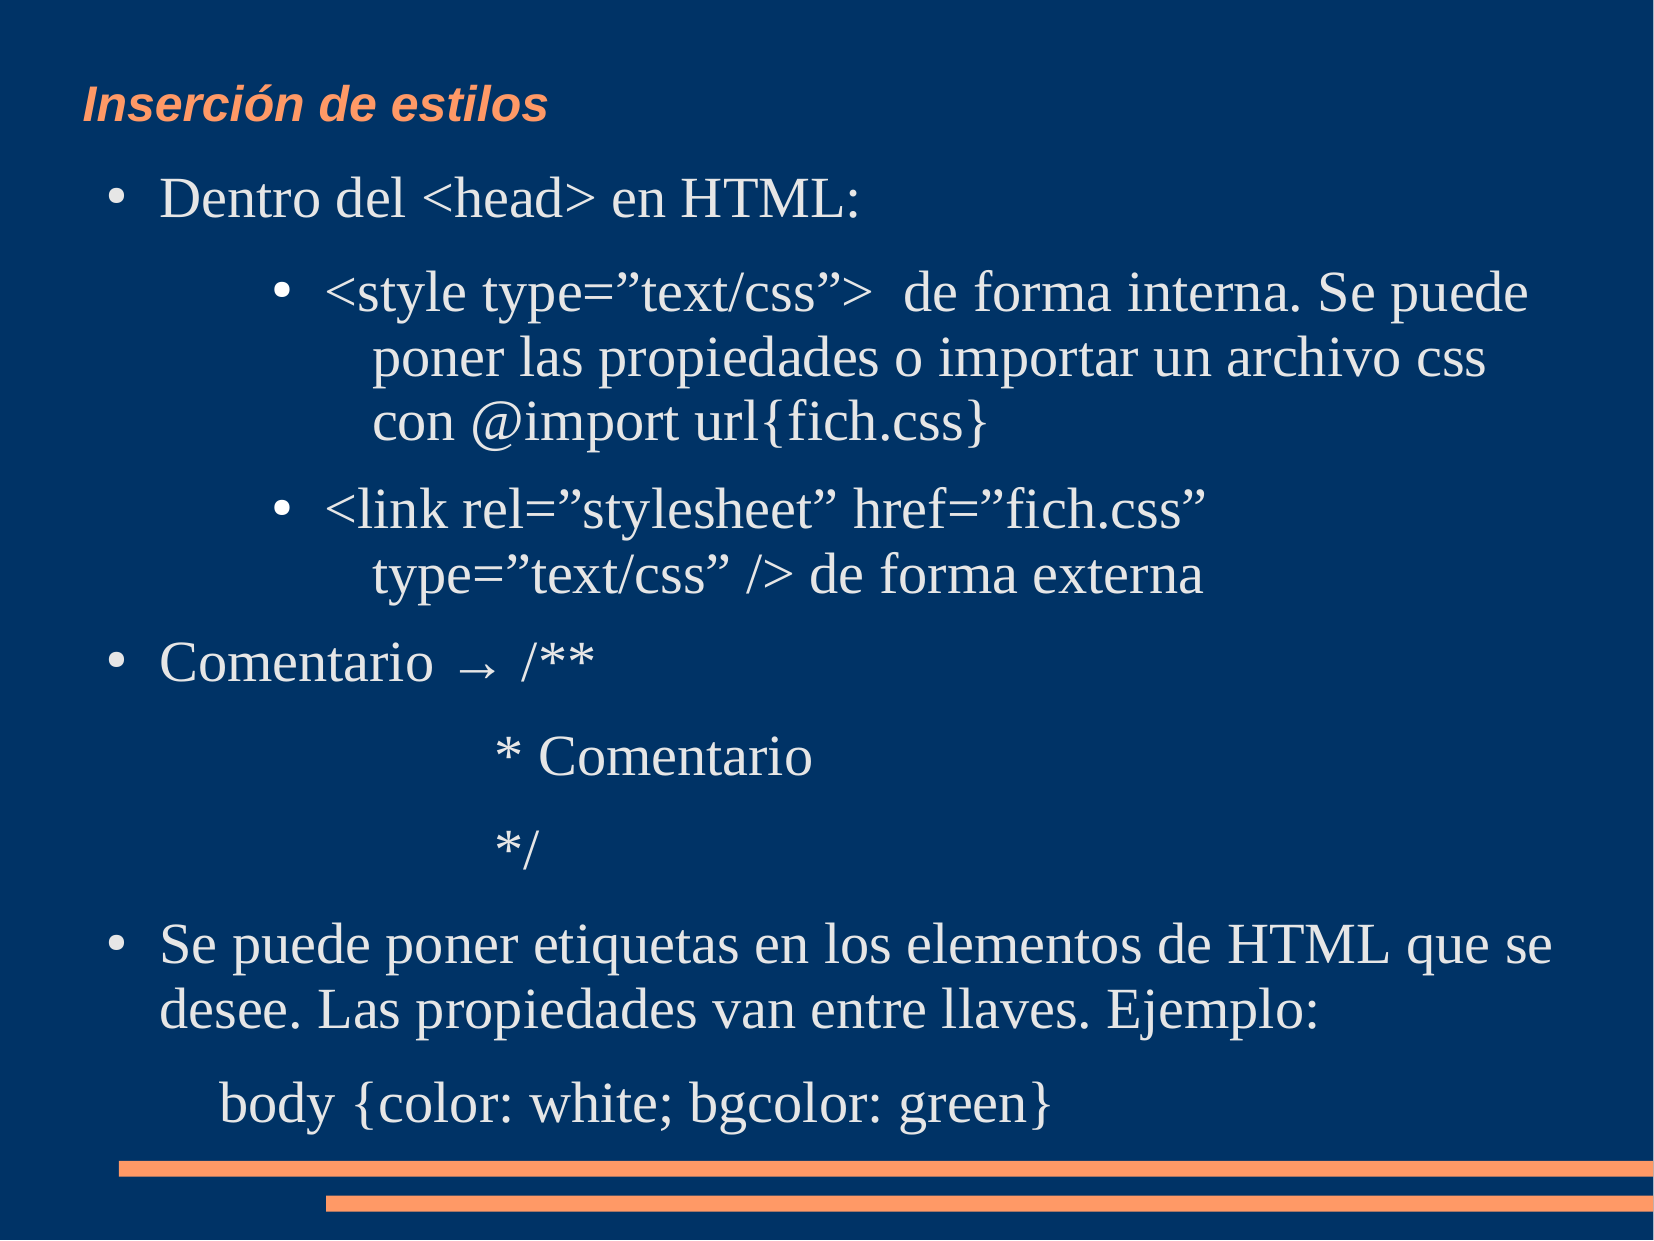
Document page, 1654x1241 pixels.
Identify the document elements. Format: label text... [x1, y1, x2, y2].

list Dentro del <head> en HTML: <style type=”text/css”> de forma interna. Se puede poner las propiedades o importar un archivo css con @import url{fich.css} <link rel=”stylesheet” href=”fich.css” type=”text/css” /> de forma externa Comentario → /** * Comentario */ Se puede poner etiquetas en los elementos de HTML que se desee. Las propiedades van entre llaves. Ejemplo: body {color: white; bgcolor: green} [88, 165, 1577, 1203]
title Inserción de estilos [82, 55, 1571, 154]
